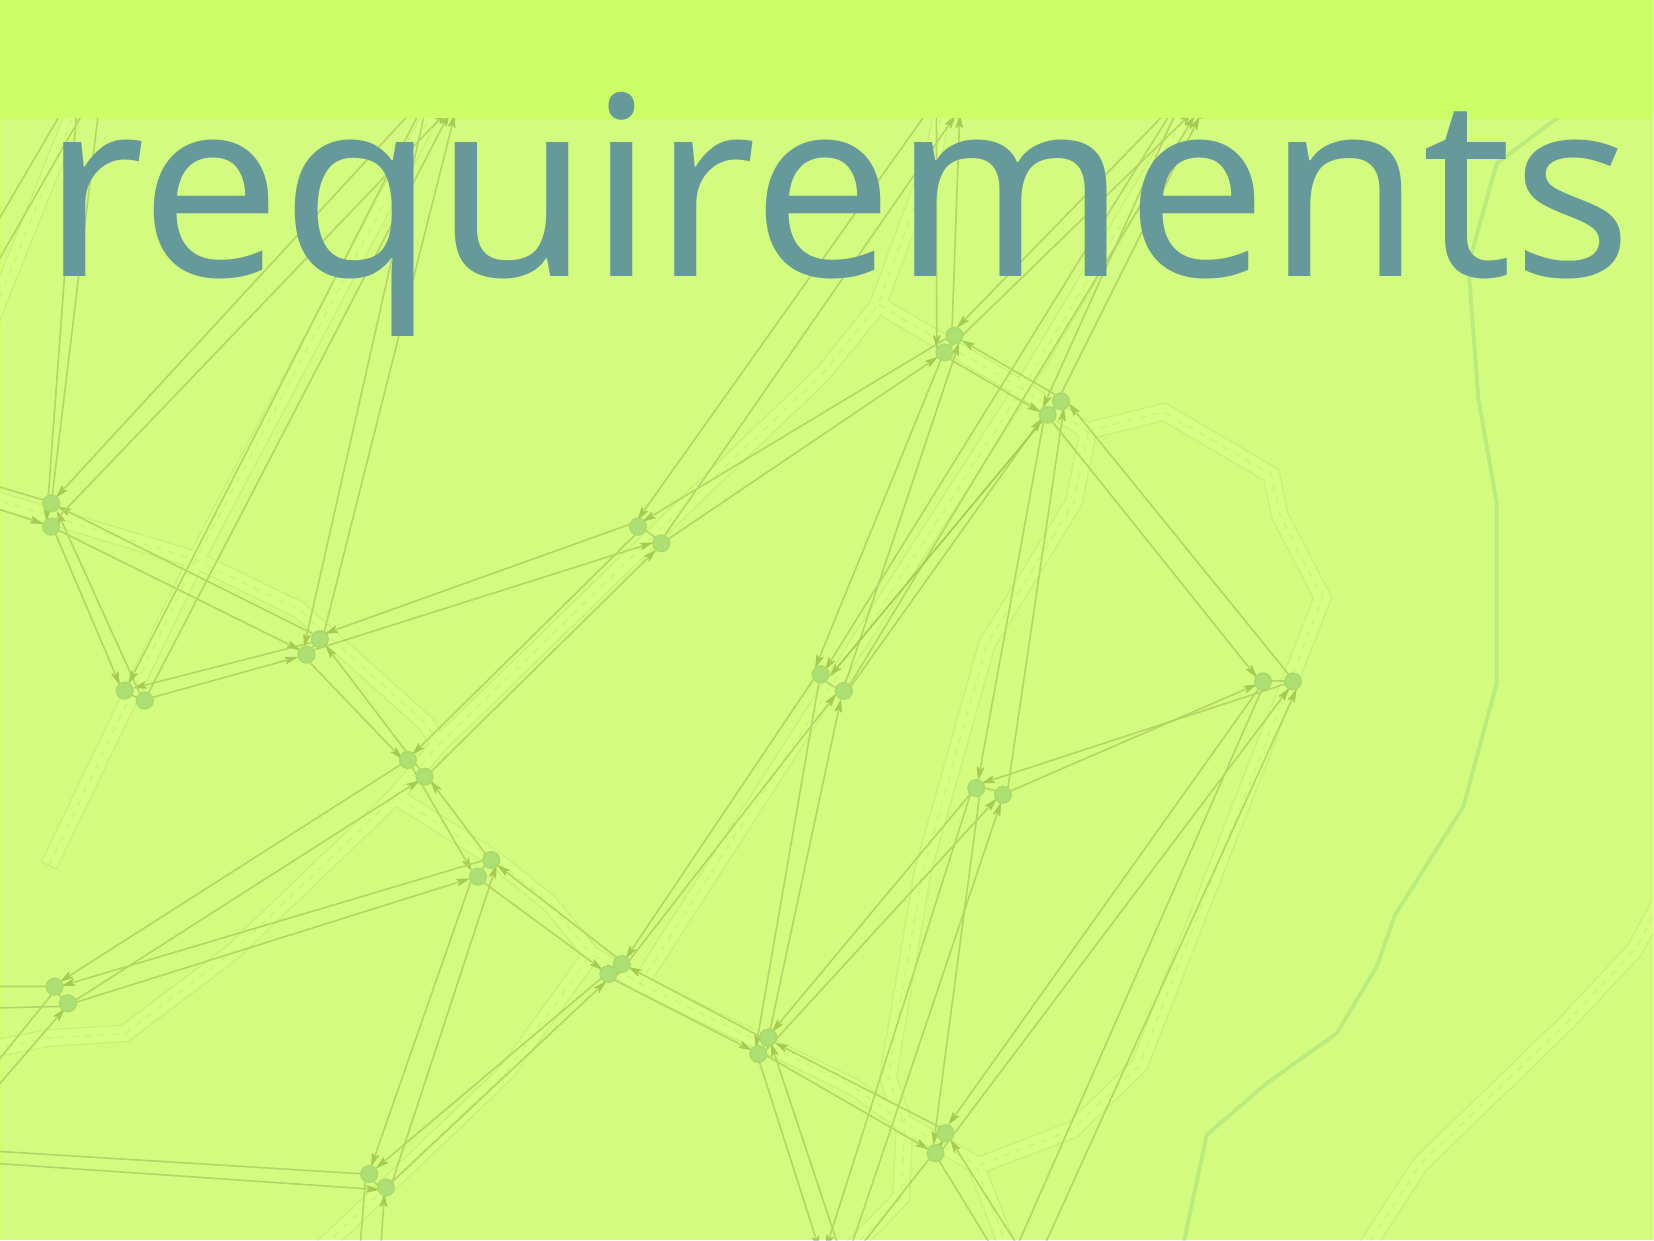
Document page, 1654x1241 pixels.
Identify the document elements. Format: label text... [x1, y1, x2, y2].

text_box requirements [27, 1, 1470, 397]
picture [0, 118, 1654, 1241]
